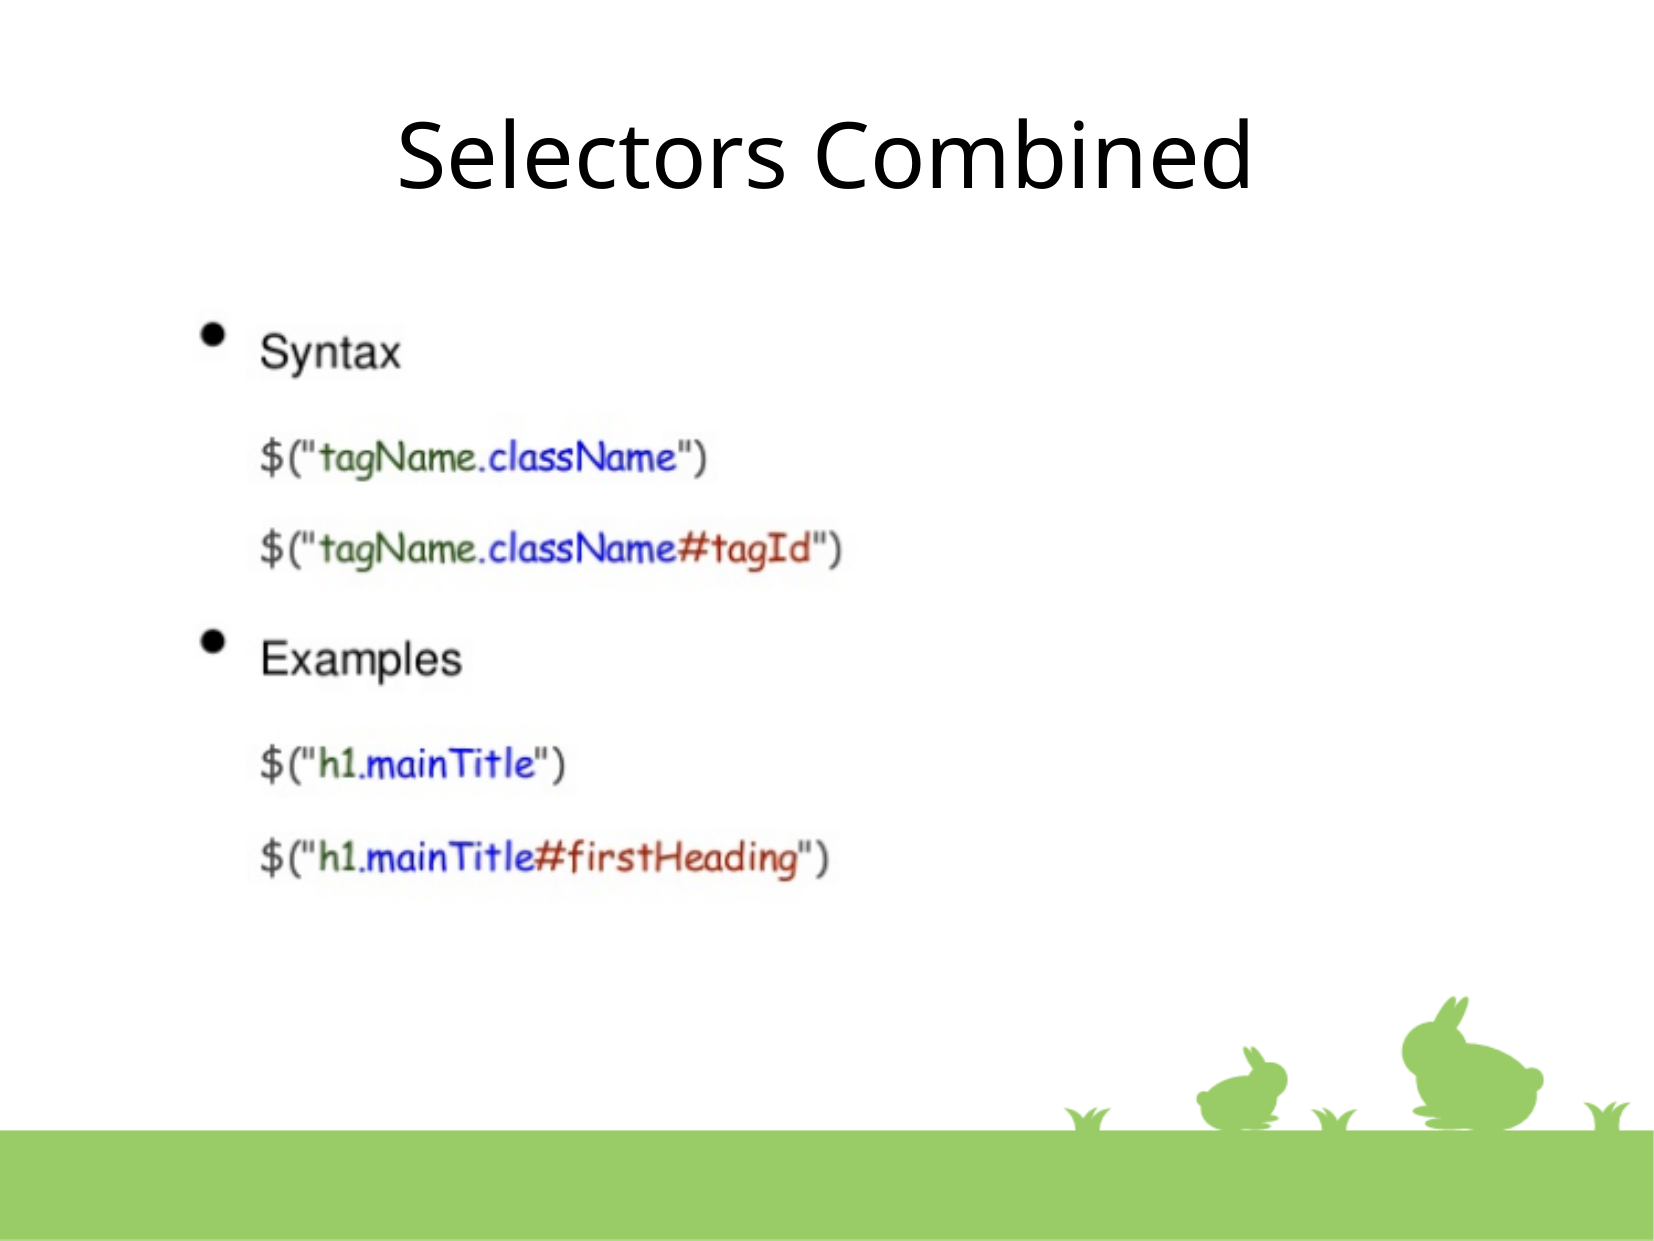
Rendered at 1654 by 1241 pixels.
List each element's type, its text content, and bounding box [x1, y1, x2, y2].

picture [0, 0, 1654, 1241]
title Selectors Combined [82, 49, 1571, 257]
